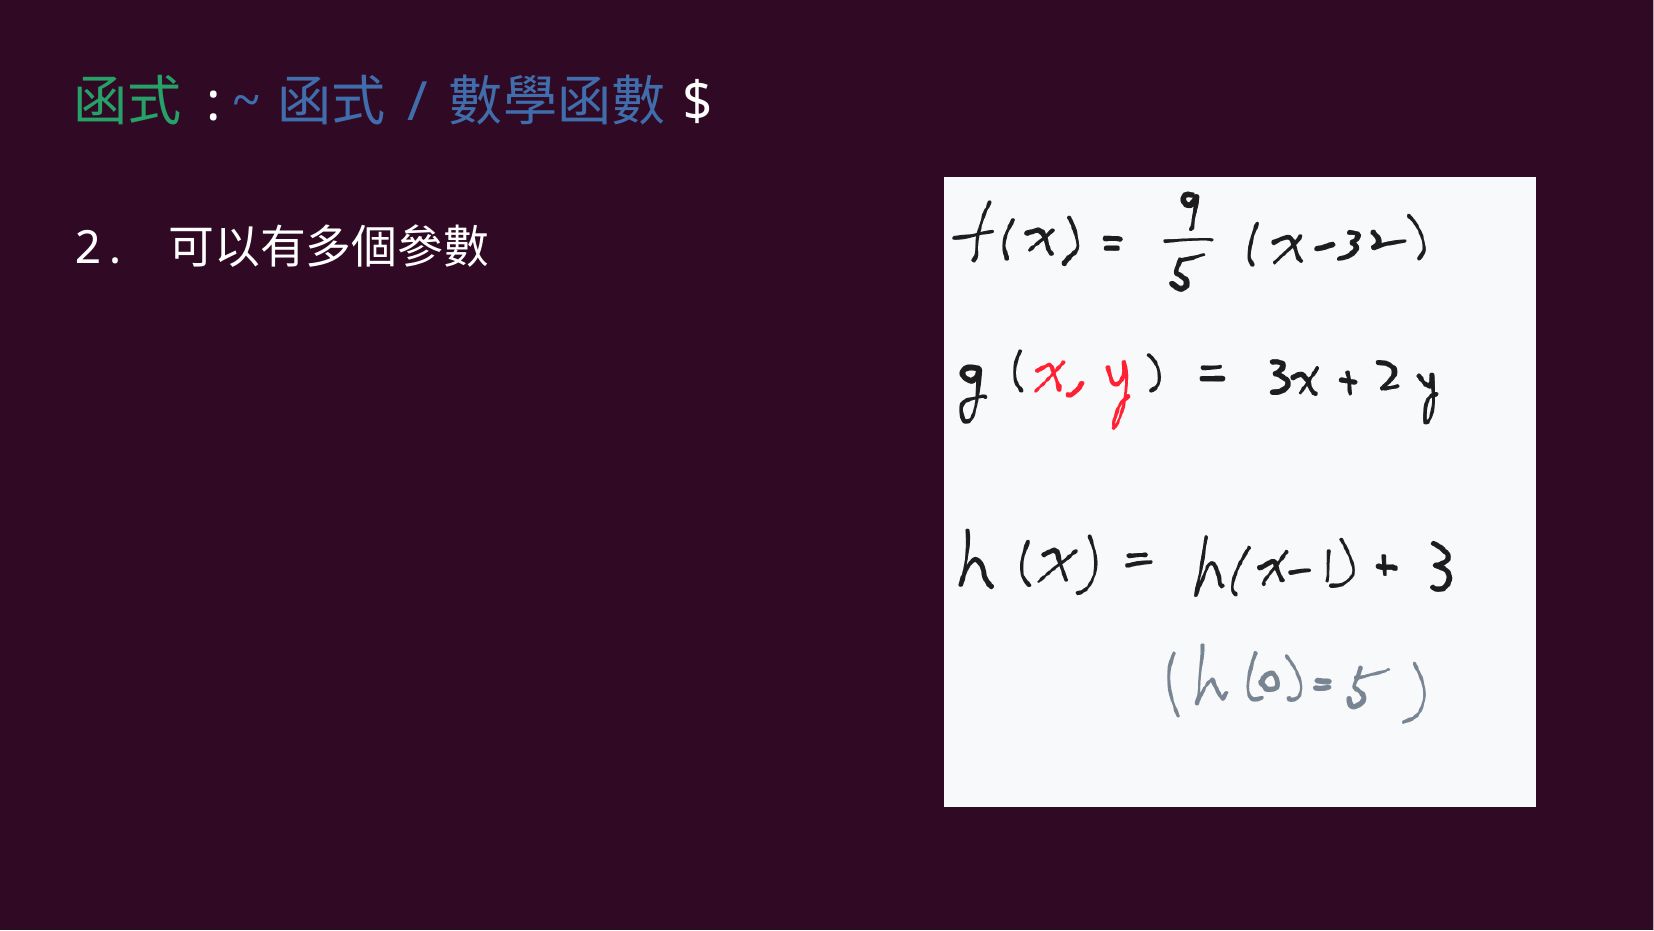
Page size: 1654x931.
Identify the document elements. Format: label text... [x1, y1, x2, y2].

picture [944, 177, 1536, 807]
text_box 2. 可以有多個參數 [59, 193, 901, 672]
text_box 函式:~函式/數學函數$ [59, 55, 1201, 139]
